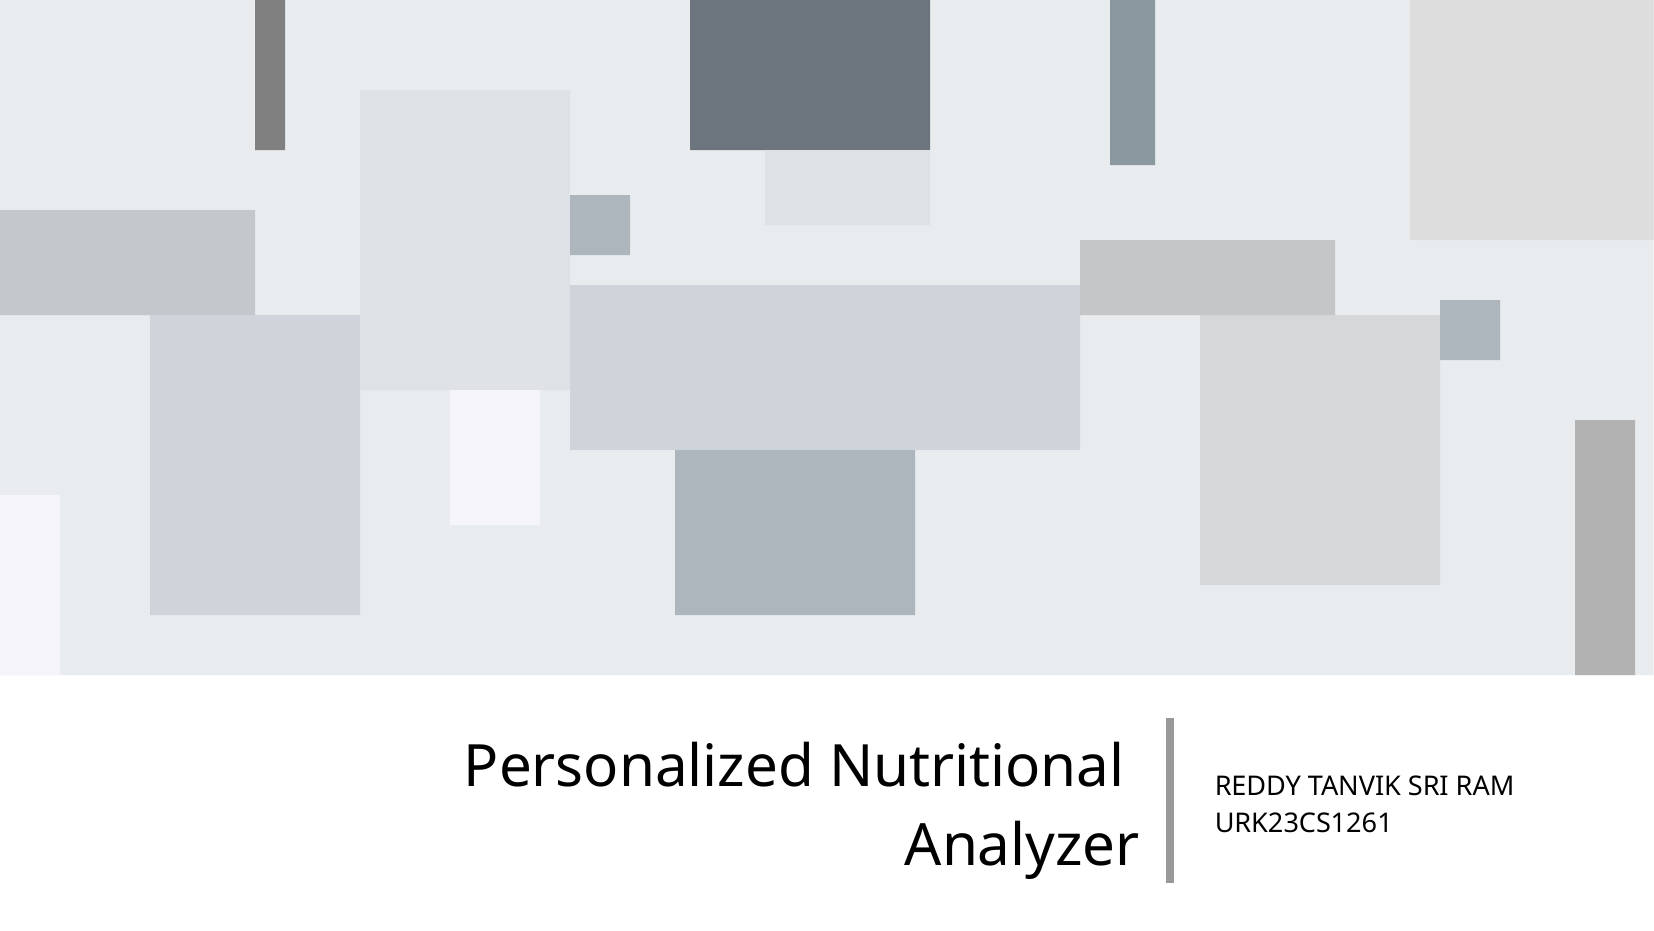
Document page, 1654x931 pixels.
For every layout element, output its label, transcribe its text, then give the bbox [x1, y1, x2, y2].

text_box REDDY TANVIK SRI RAM URK23CS1261 [1200, 759, 1591, 848]
text_box Personalized Nutritional Analyzer [136, 717, 1155, 931]
